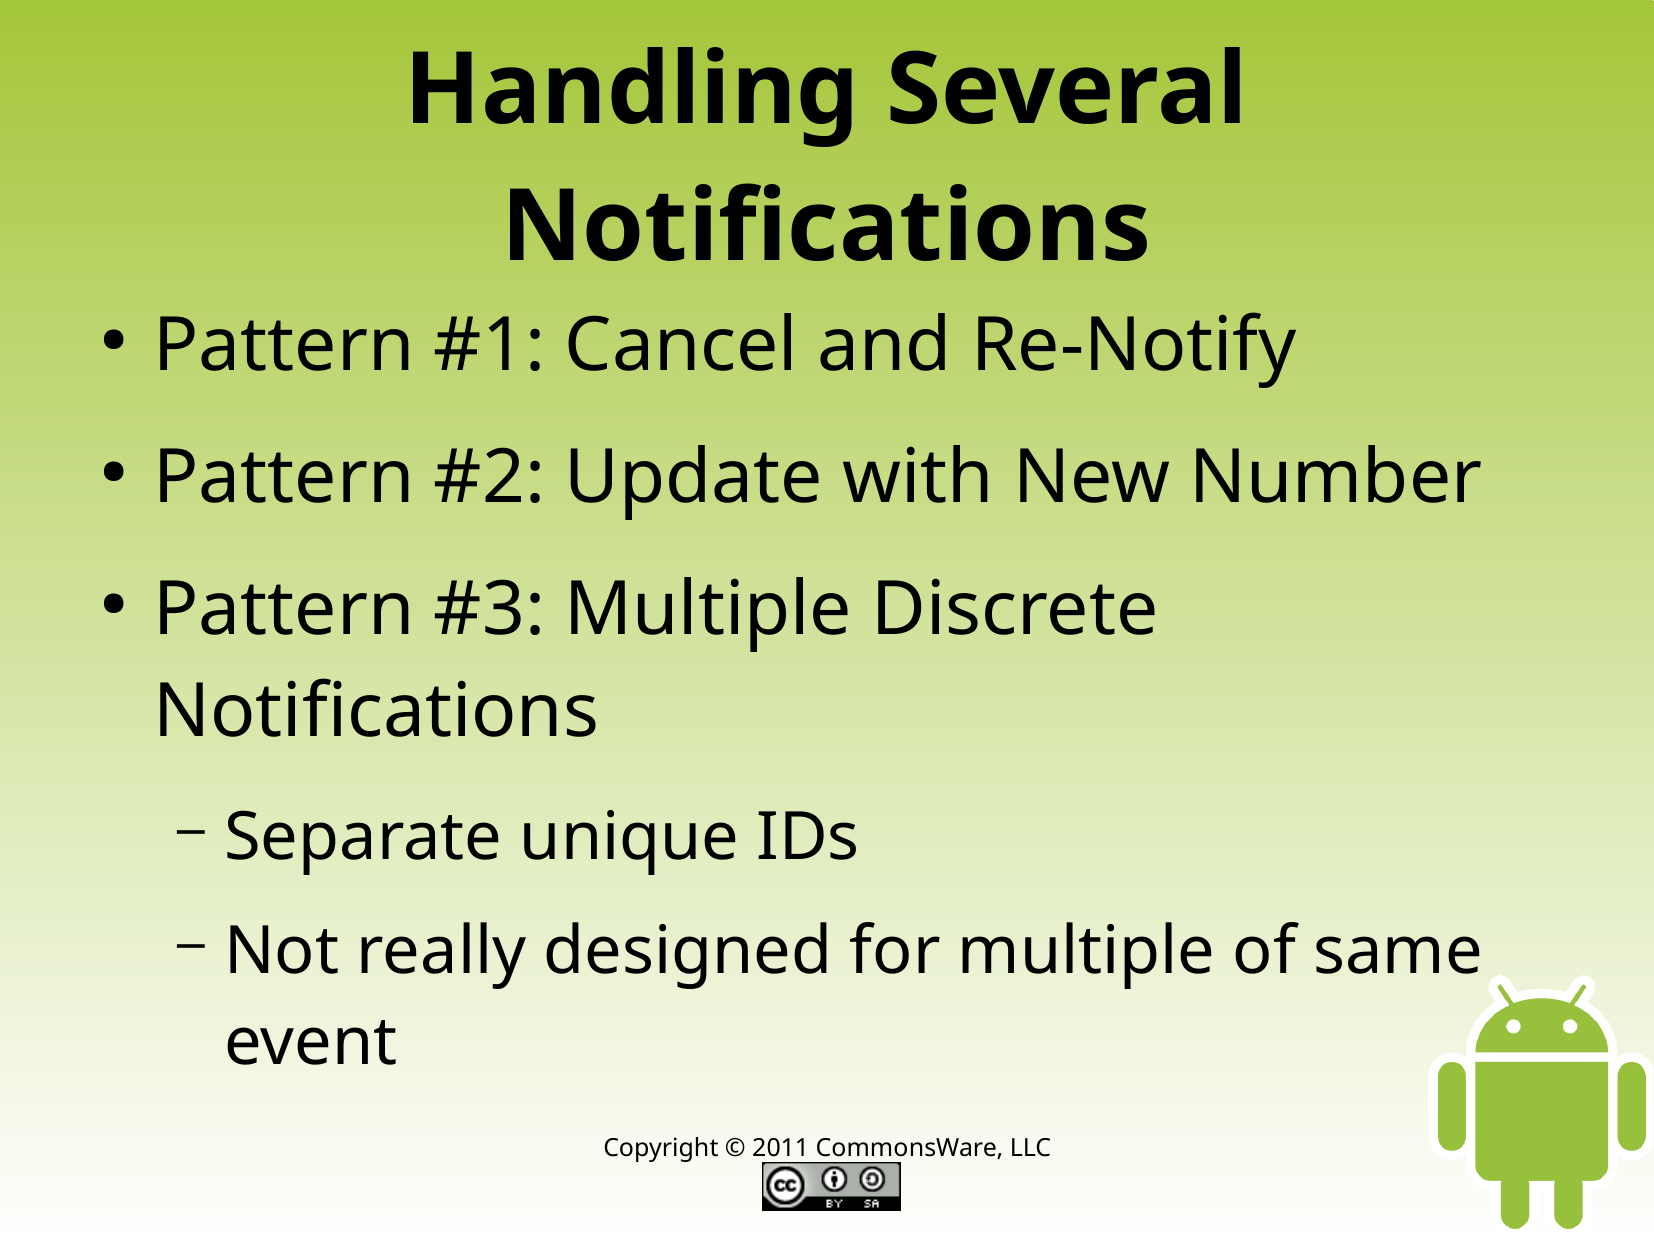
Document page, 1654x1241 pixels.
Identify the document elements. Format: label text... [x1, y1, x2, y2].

picture [762, 1162, 901, 1211]
picture [1428, 975, 1654, 1238]
list Pattern #1: Cancel and Re-Notify Pattern #2: Update with New Number Pattern #3: Multiple Discrete Notifications Separate unique IDs Not really designed for multiple of same event [82, 290, 1571, 1109]
title Handling Several Notifications [82, 49, 1571, 257]
